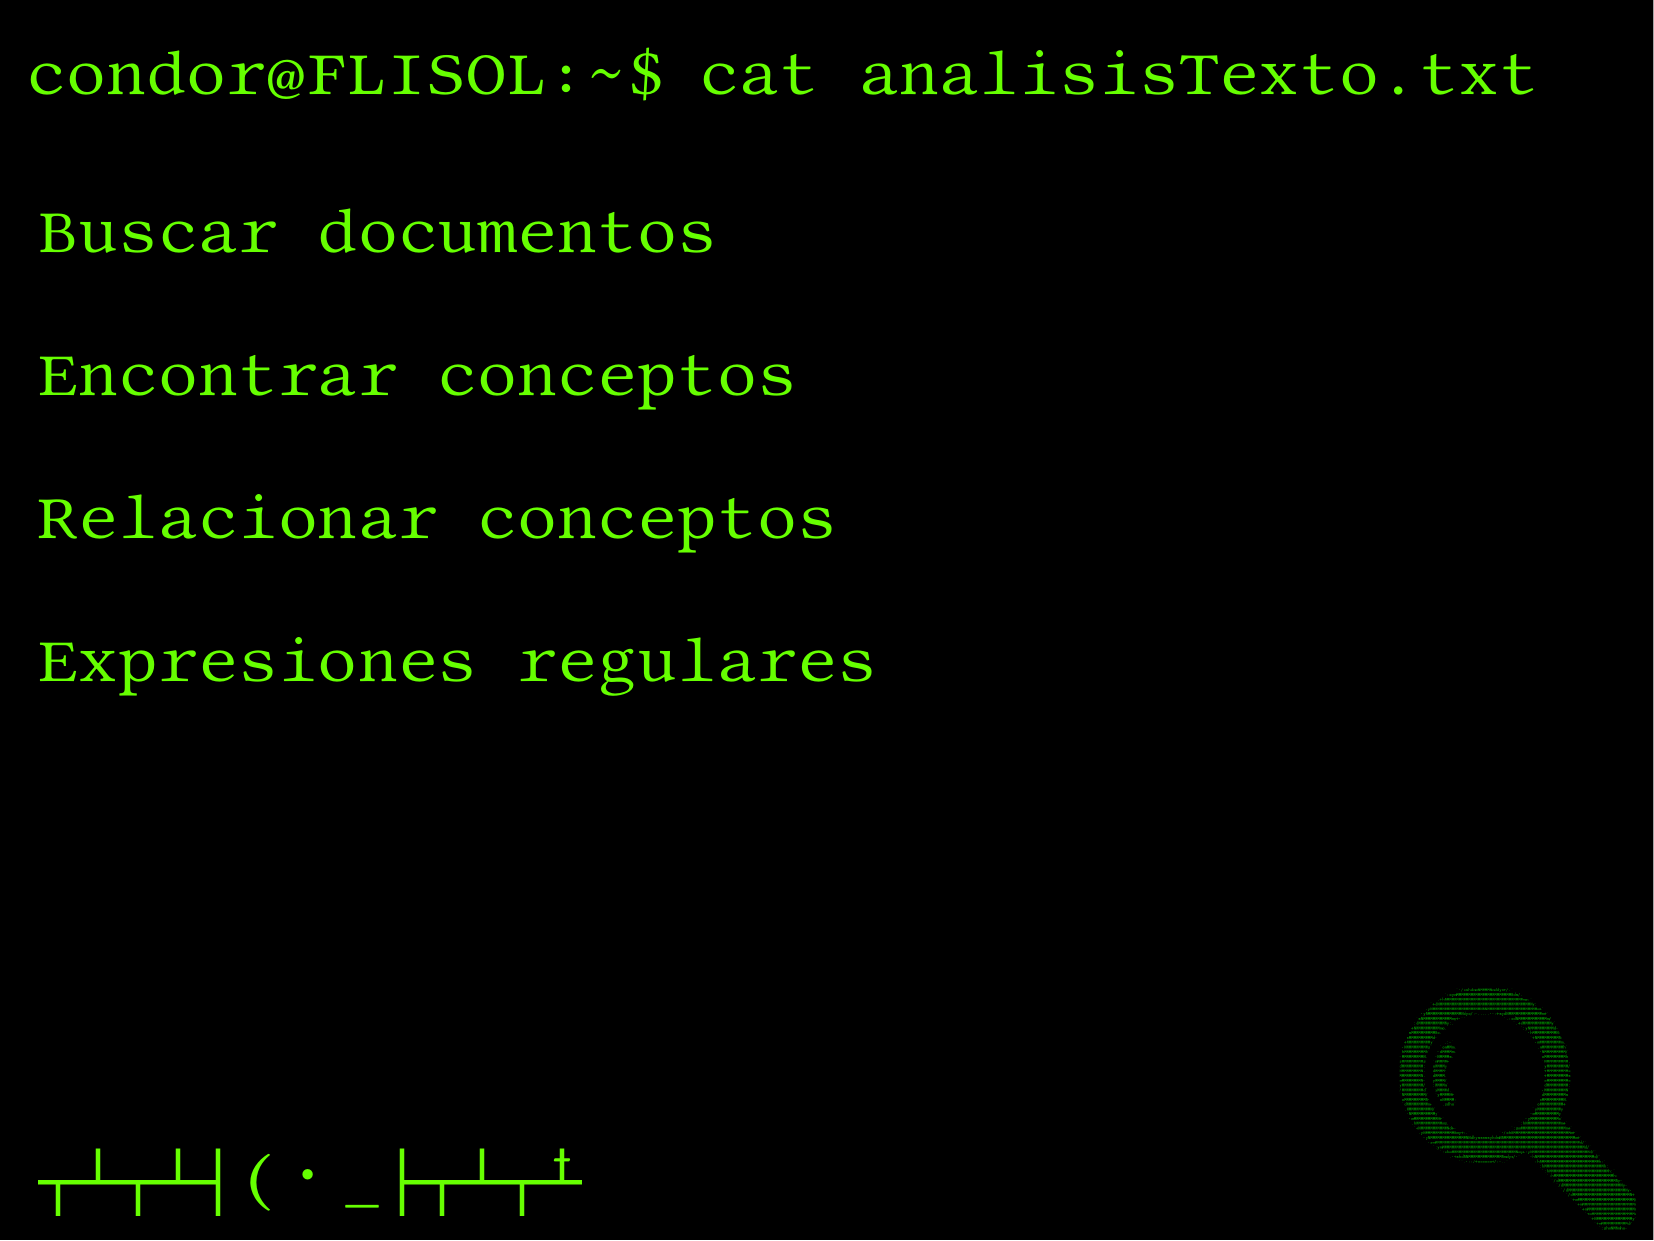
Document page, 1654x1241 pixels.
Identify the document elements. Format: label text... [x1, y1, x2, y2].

text_box Buscar documentos Encontrar conceptos Relacionar conceptos Expresiones regulares ┬┴┬┴┤(･_├┬┴┬┴̄ [23, 188, 1654, 1227]
text_box cat analisisTexto.txt [685, 31, 1635, 118]
text_box condor@FLISOL:~$ [11, 31, 1654, 189]
picture [1399, 986, 1636, 1232]
